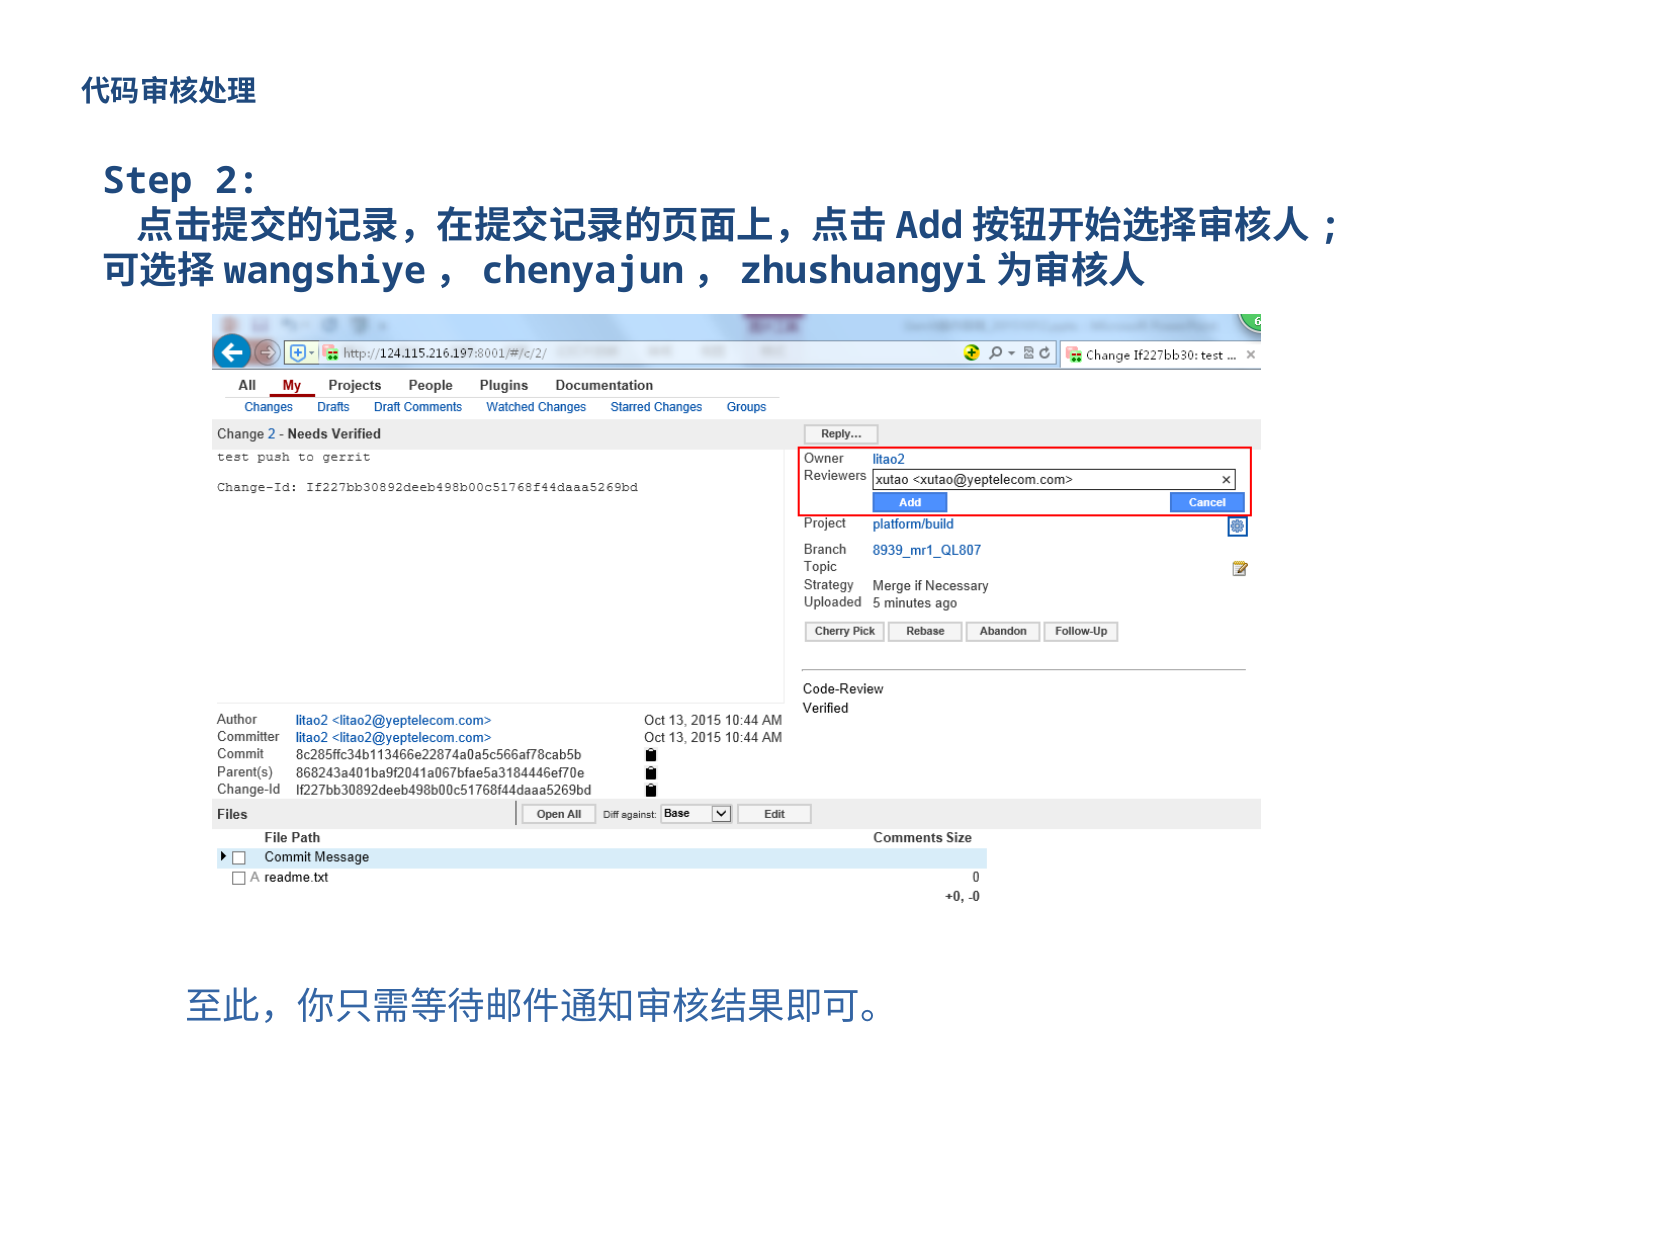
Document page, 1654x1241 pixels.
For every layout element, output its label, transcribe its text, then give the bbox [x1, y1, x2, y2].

text_box Step 2: 点击提交的记录，在提交记录的页面上，点击Add按钮开始选择审核人;可选择wangshiye，chenyajun，zhushuangyi为审核人 [87, 148, 1386, 844]
text_box 至此，你只需等待邮件通知审核结果即可。 [135, 975, 1100, 1171]
picture [212, 314, 1261, 907]
text_box 代码审核处理 [66, 65, 1365, 120]
